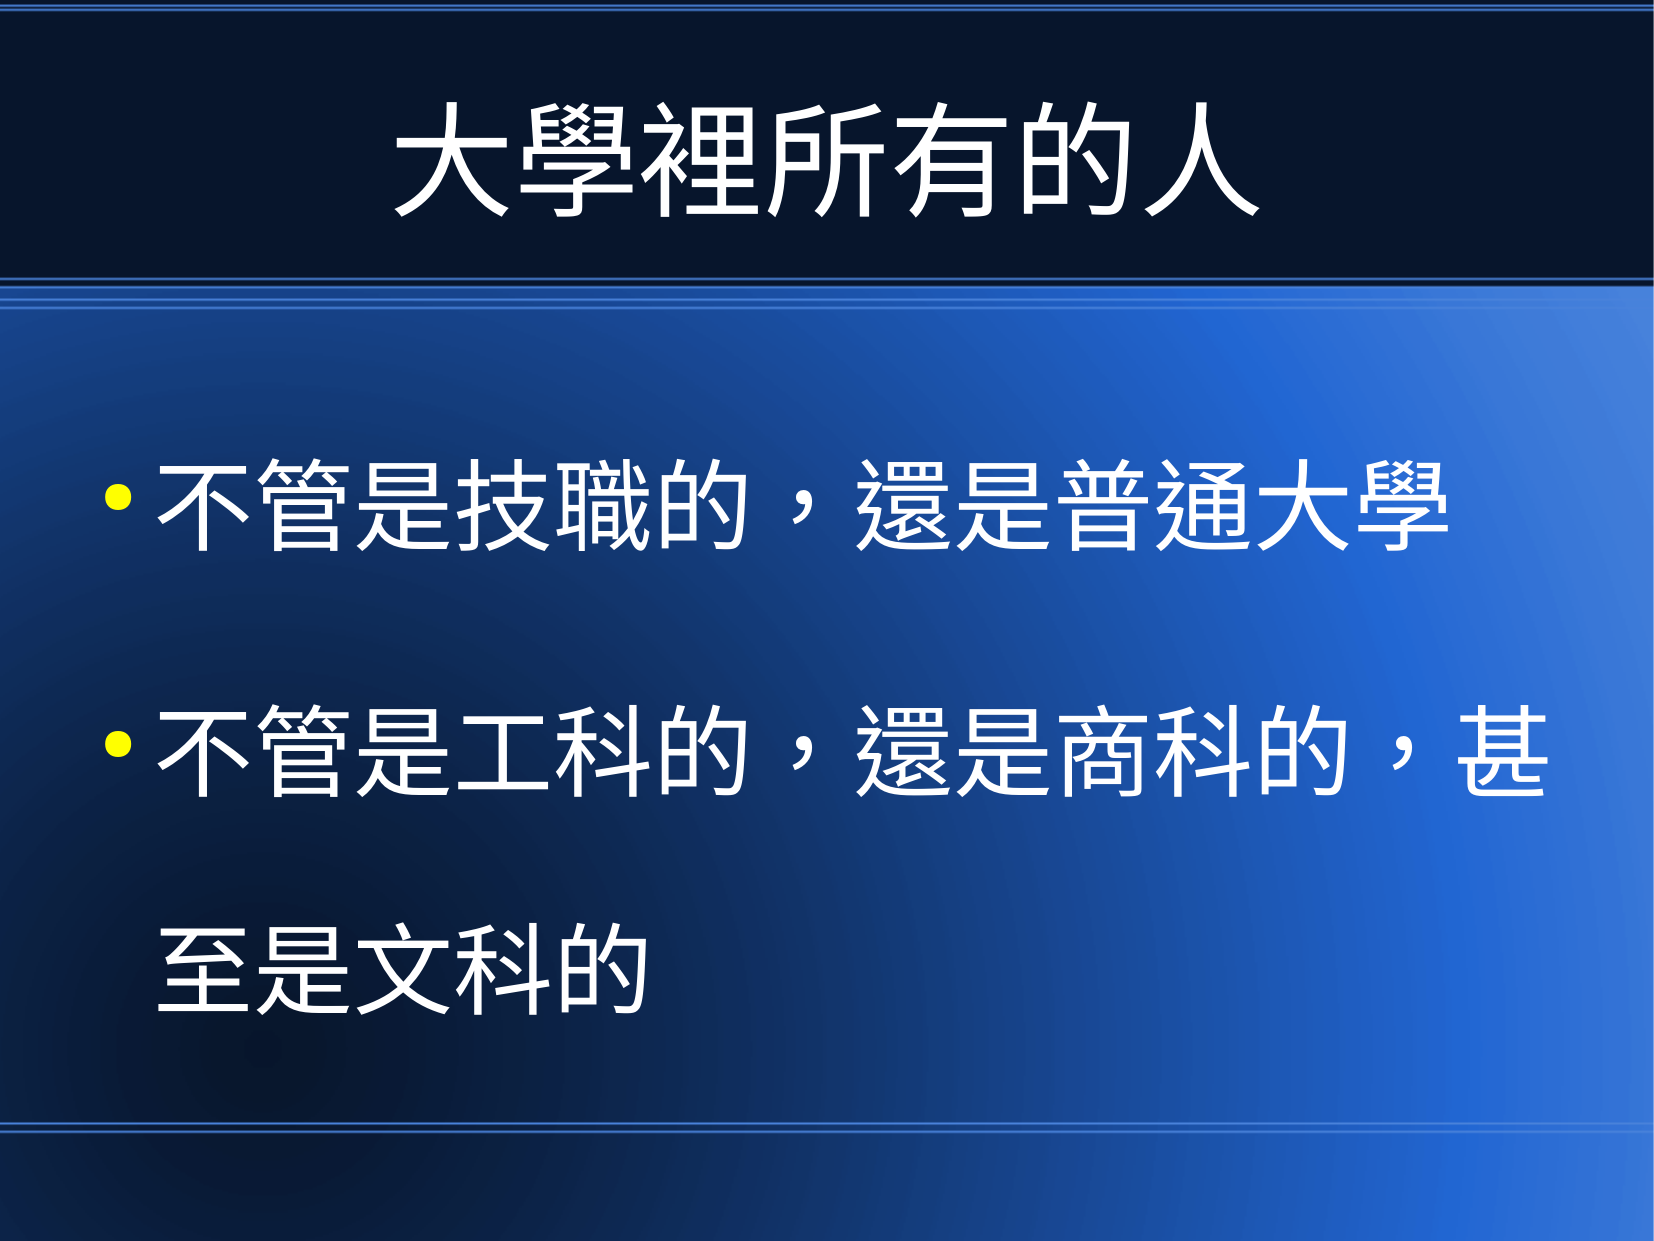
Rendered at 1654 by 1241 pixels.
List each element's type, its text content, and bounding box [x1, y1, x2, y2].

list 不管是技職的，還是普通大學 不管是工科的，還是商科的，甚至是文科的 [82, 355, 1571, 1241]
title 大學裡所有的人 [82, 49, 1571, 257]
picture [0, 0, 1654, 1241]
